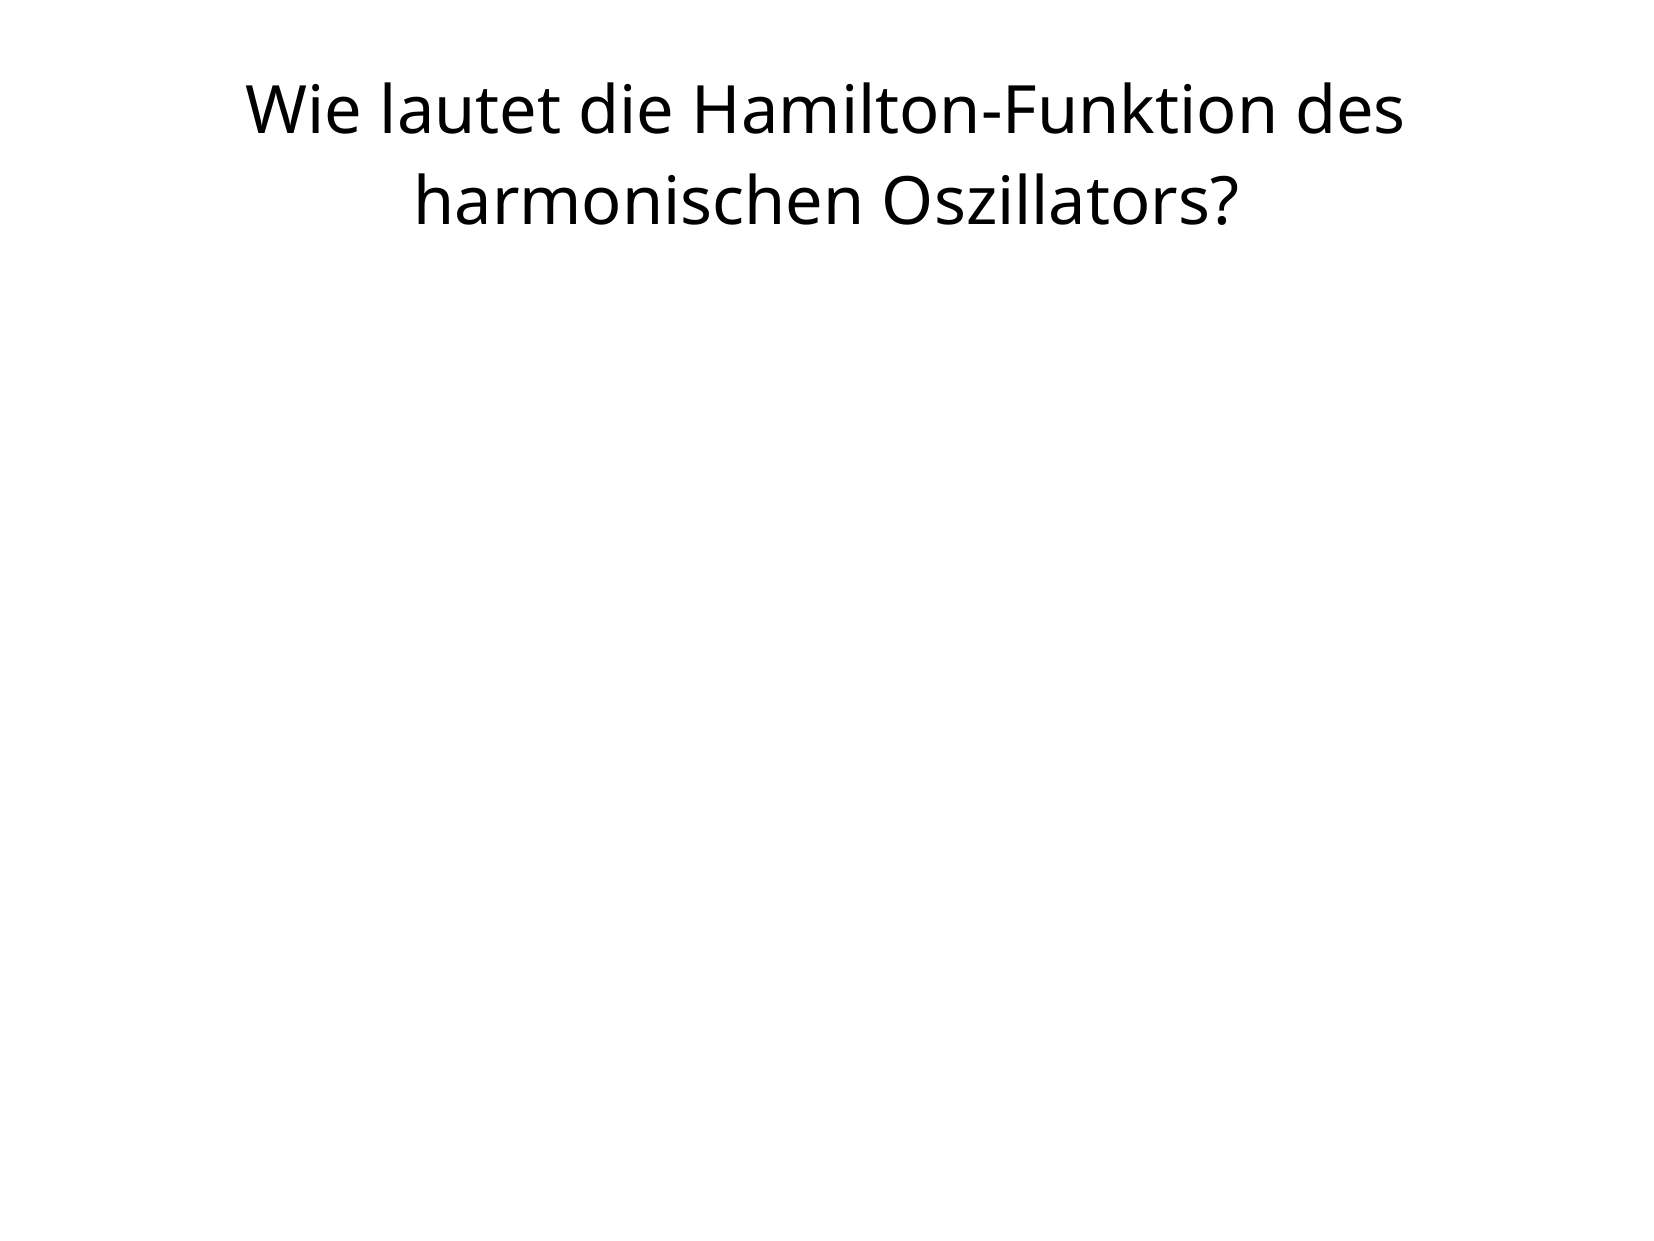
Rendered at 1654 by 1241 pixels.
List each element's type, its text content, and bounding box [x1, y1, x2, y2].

title Wie lautet die Hamilton-Funktion des harmonischen Oszillators? [82, 49, 1571, 257]
